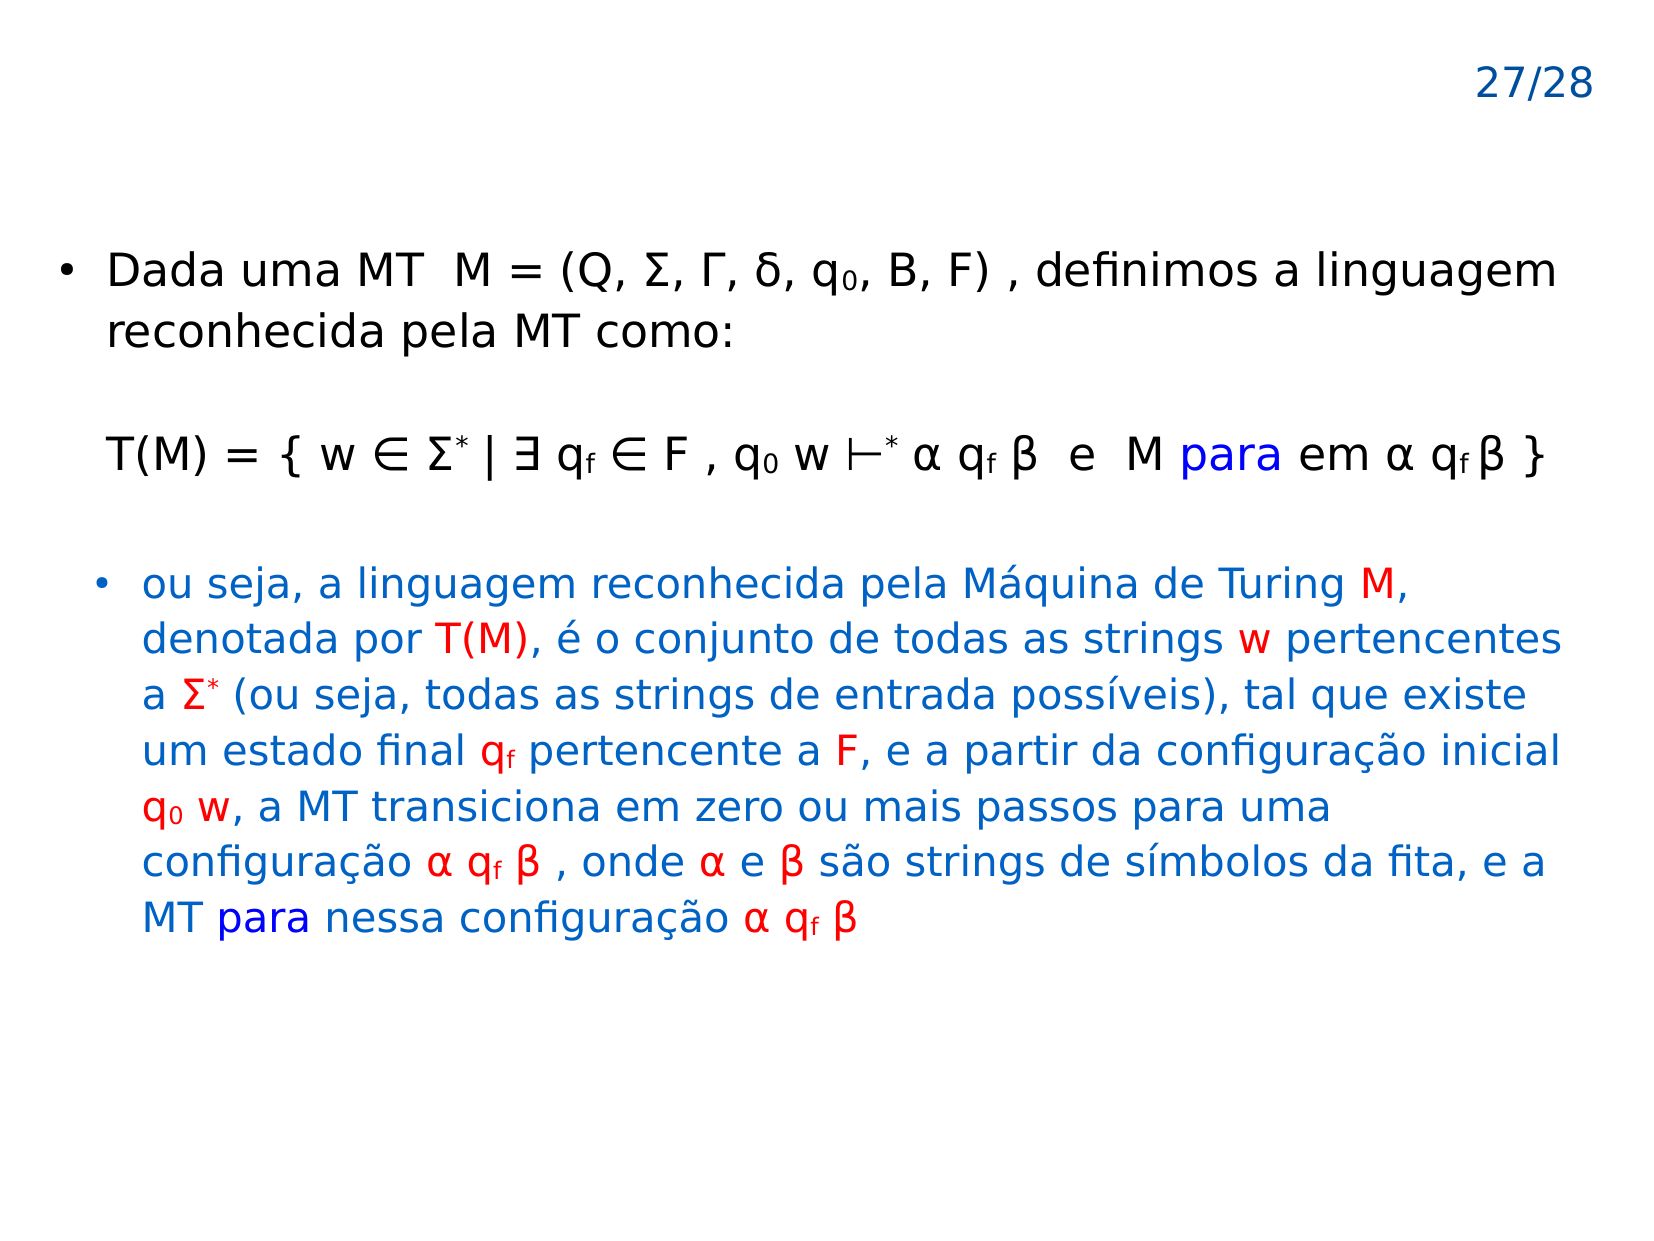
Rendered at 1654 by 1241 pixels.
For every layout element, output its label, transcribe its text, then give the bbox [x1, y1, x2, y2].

list Dada uma MT M = (Q, Σ, Γ, δ, q0, B, F) , definimos a linguagem reconhecida pela MT como: T(M) = { w ∈ Σ* | ∃ qf ∈ F , q0 w ⊢* α qf β e M para em α qf β } ou seja, a linguagem reconhecida pela Máquina de Turing M, denotada por T(M), é o conjunto de todas as strings w pertencentes a Σ* (ou seja, todas as strings de entrada possíveis), tal que existe um estado final qf pertencente a F, e a partir da configuração inicial q0 w, a MT transiciona em zero ou mais passos para uma configuração α qf β , onde α e β são strings de símbolos da fita, e a MT para nessa configuração α qf β [59, 236, 1595, 1211]
